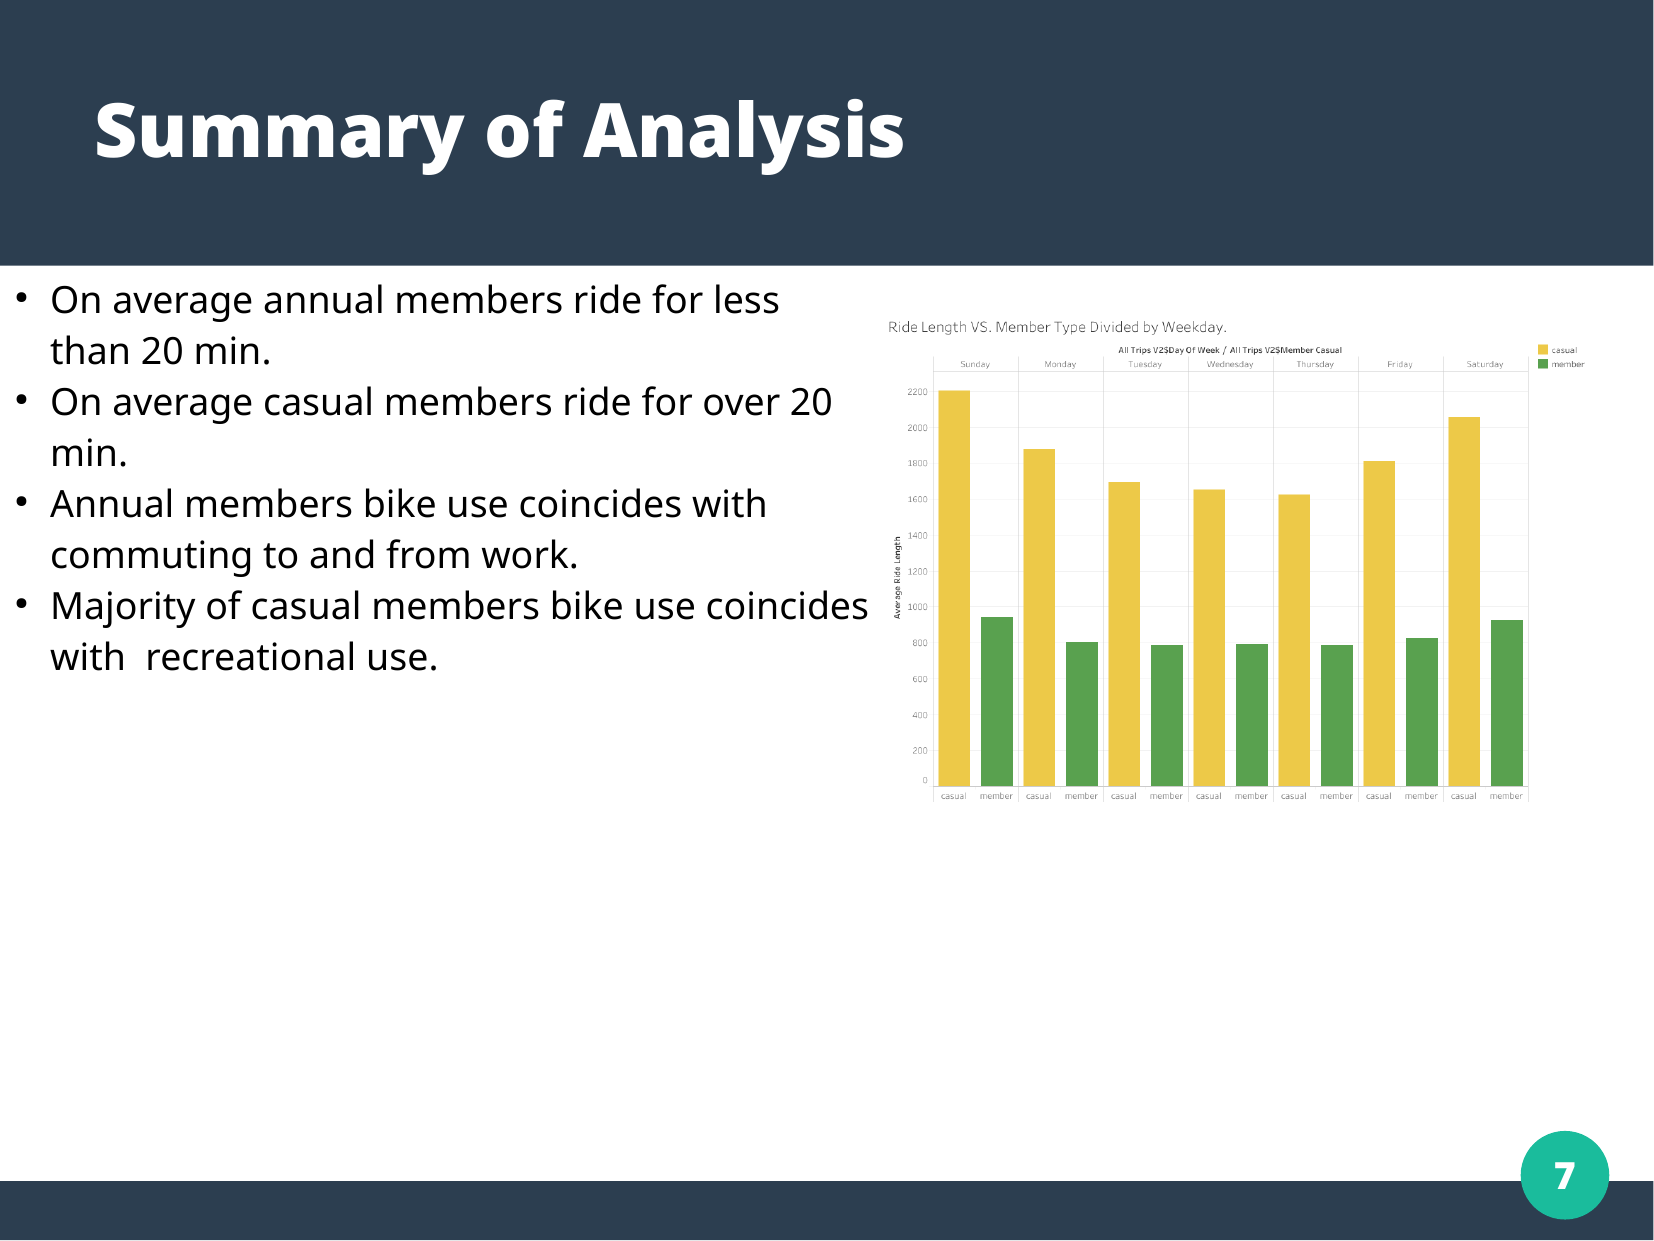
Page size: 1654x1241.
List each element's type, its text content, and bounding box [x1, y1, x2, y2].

title Summary of Analysis [59, 49, 1595, 207]
picture [885, 272, 1635, 802]
text_box On average annual members ride for less than 20 min. On average casual members ride for over 20 min. Annual members bike use coincides with commuting to and from work. Majority of casual members bike use coincides with recreational use. [0, 265, 886, 608]
